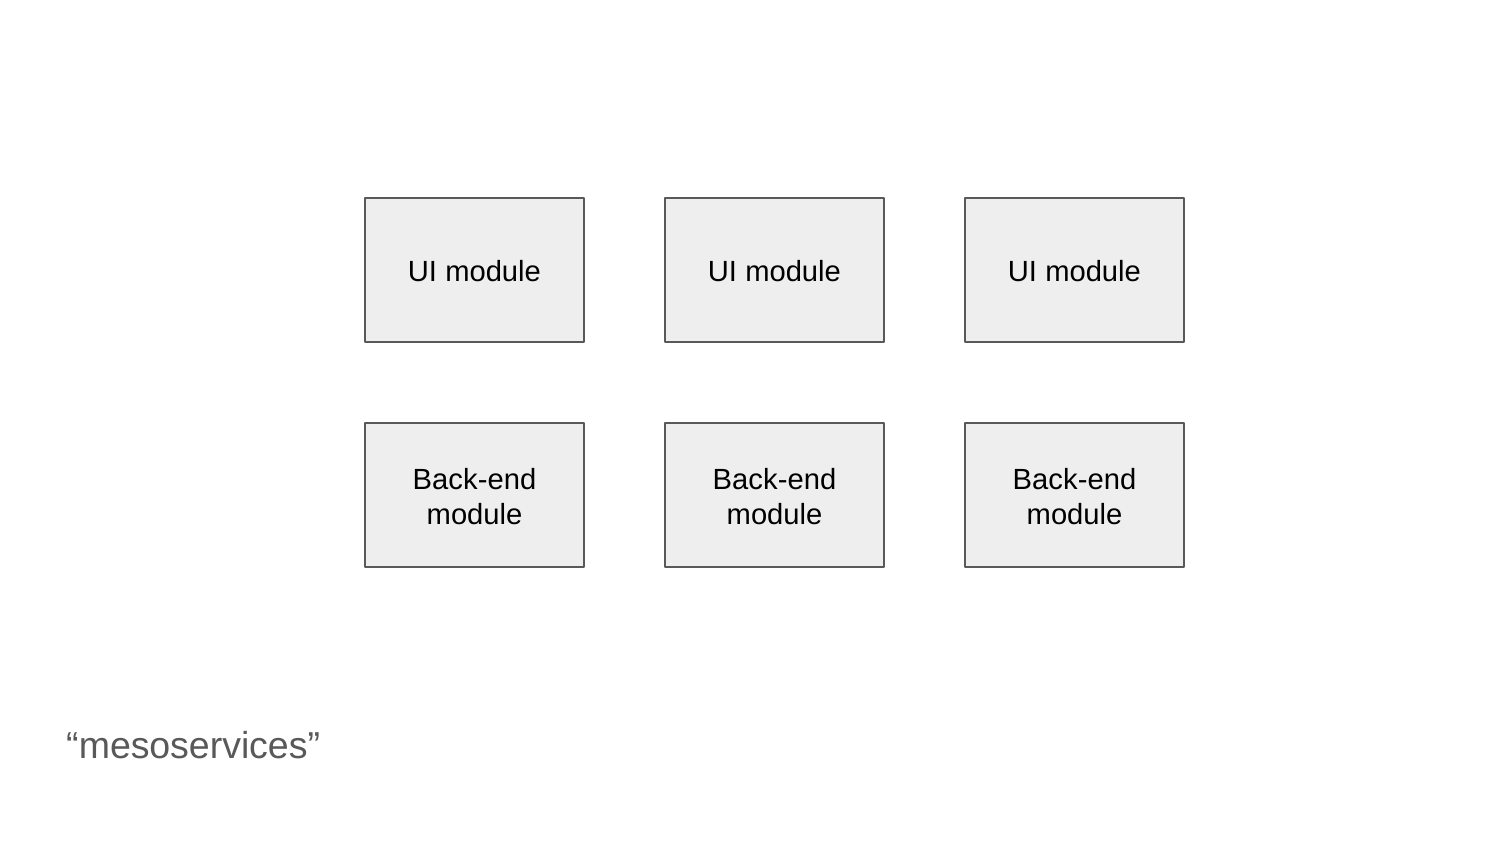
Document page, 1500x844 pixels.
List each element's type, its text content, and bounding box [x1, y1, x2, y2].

text_box UI module [664, 198, 884, 342]
text_box UI module [964, 198, 1184, 342]
text_box Back-end module [964, 423, 1184, 567]
text_box Back-end module [664, 423, 884, 567]
text_box Back-end module [364, 423, 584, 567]
list “mesoservices” [51, 694, 1036, 794]
text_box UI module [364, 198, 584, 342]
